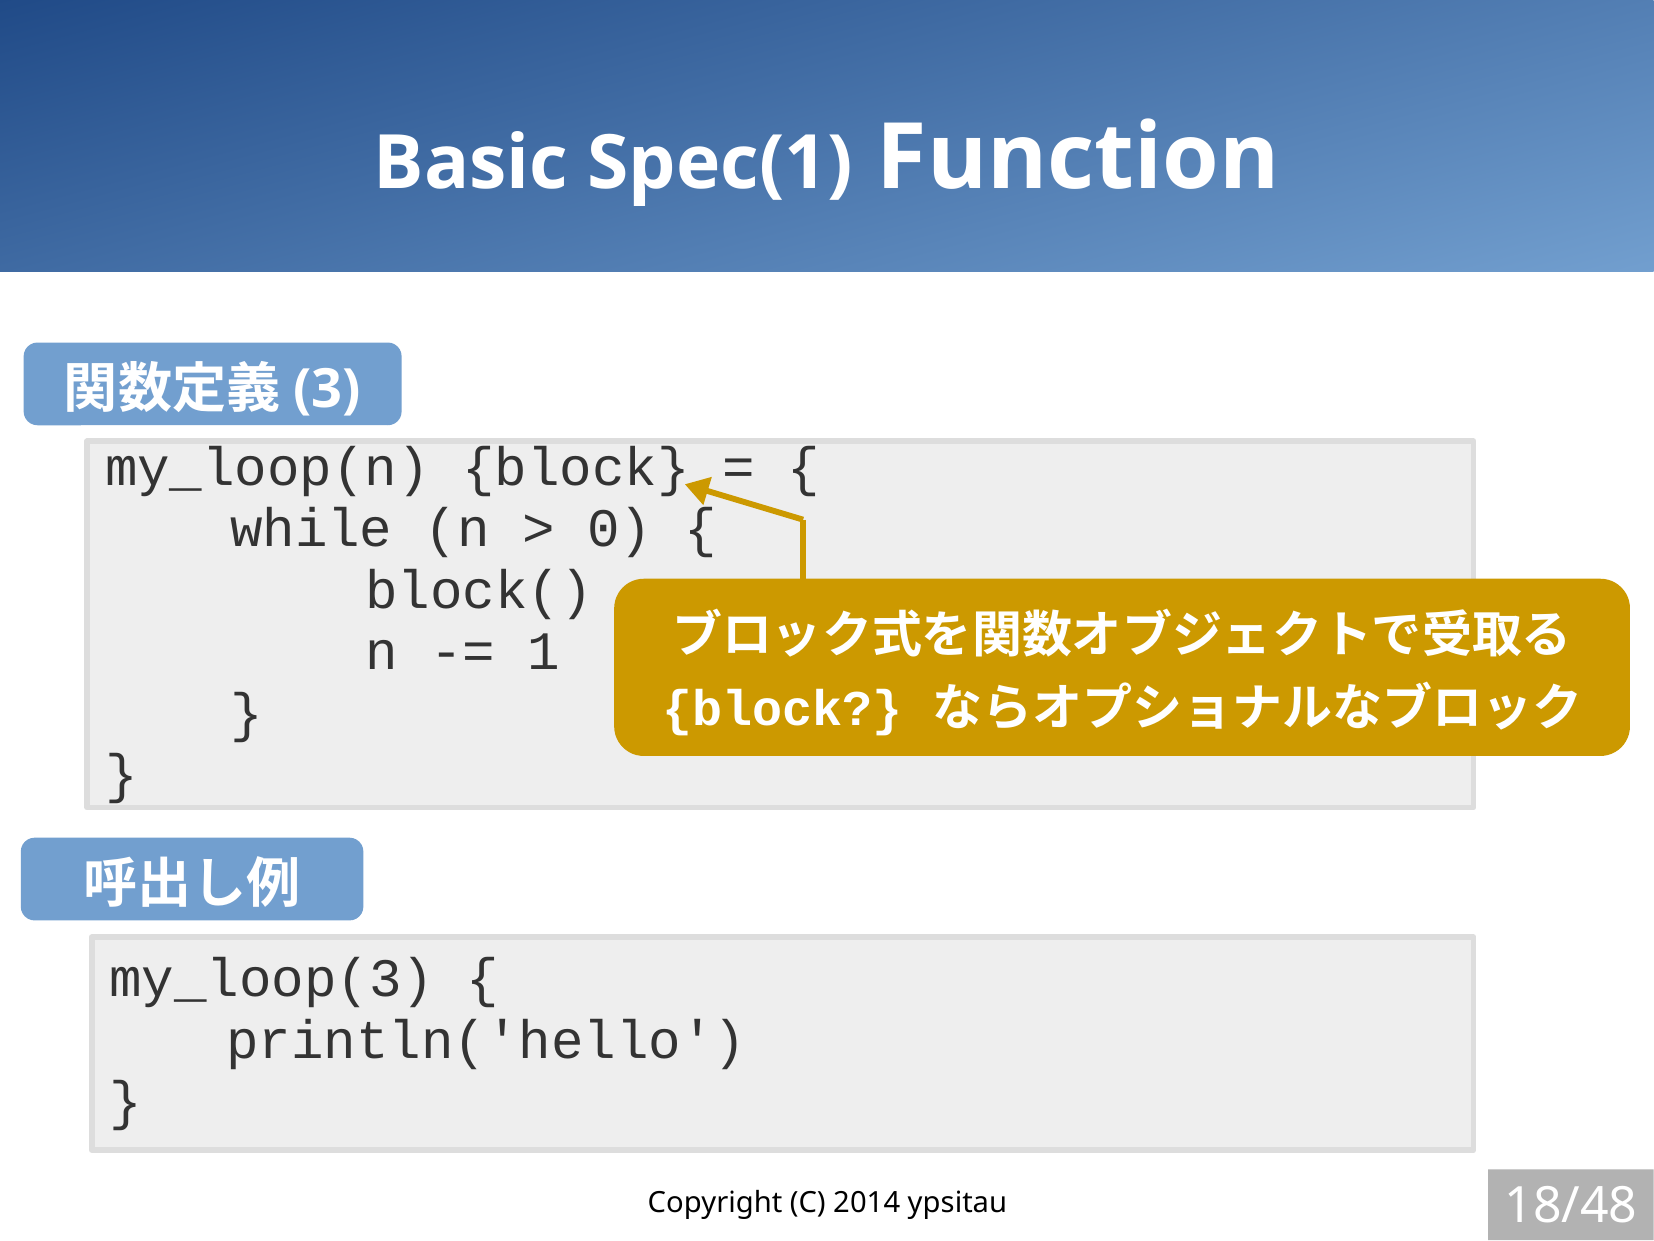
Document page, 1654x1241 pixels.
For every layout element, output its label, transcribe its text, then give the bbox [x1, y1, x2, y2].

title Basic Spec(1) Function [82, 49, 1571, 257]
text_box 関数定義 (3) [23, 342, 402, 426]
text_box ブロック式を関数オブジェクトで受取る {block?} ならオプショナルなブロック [614, 578, 1630, 756]
text_box 呼出し例 [20, 837, 364, 921]
text_box my_loop(3) { println('hello') } [91, 937, 1474, 1150]
text_box my_loop(n) {block} = { while (n > 0) { block() n -= 1 } } [87, 441, 1474, 808]
